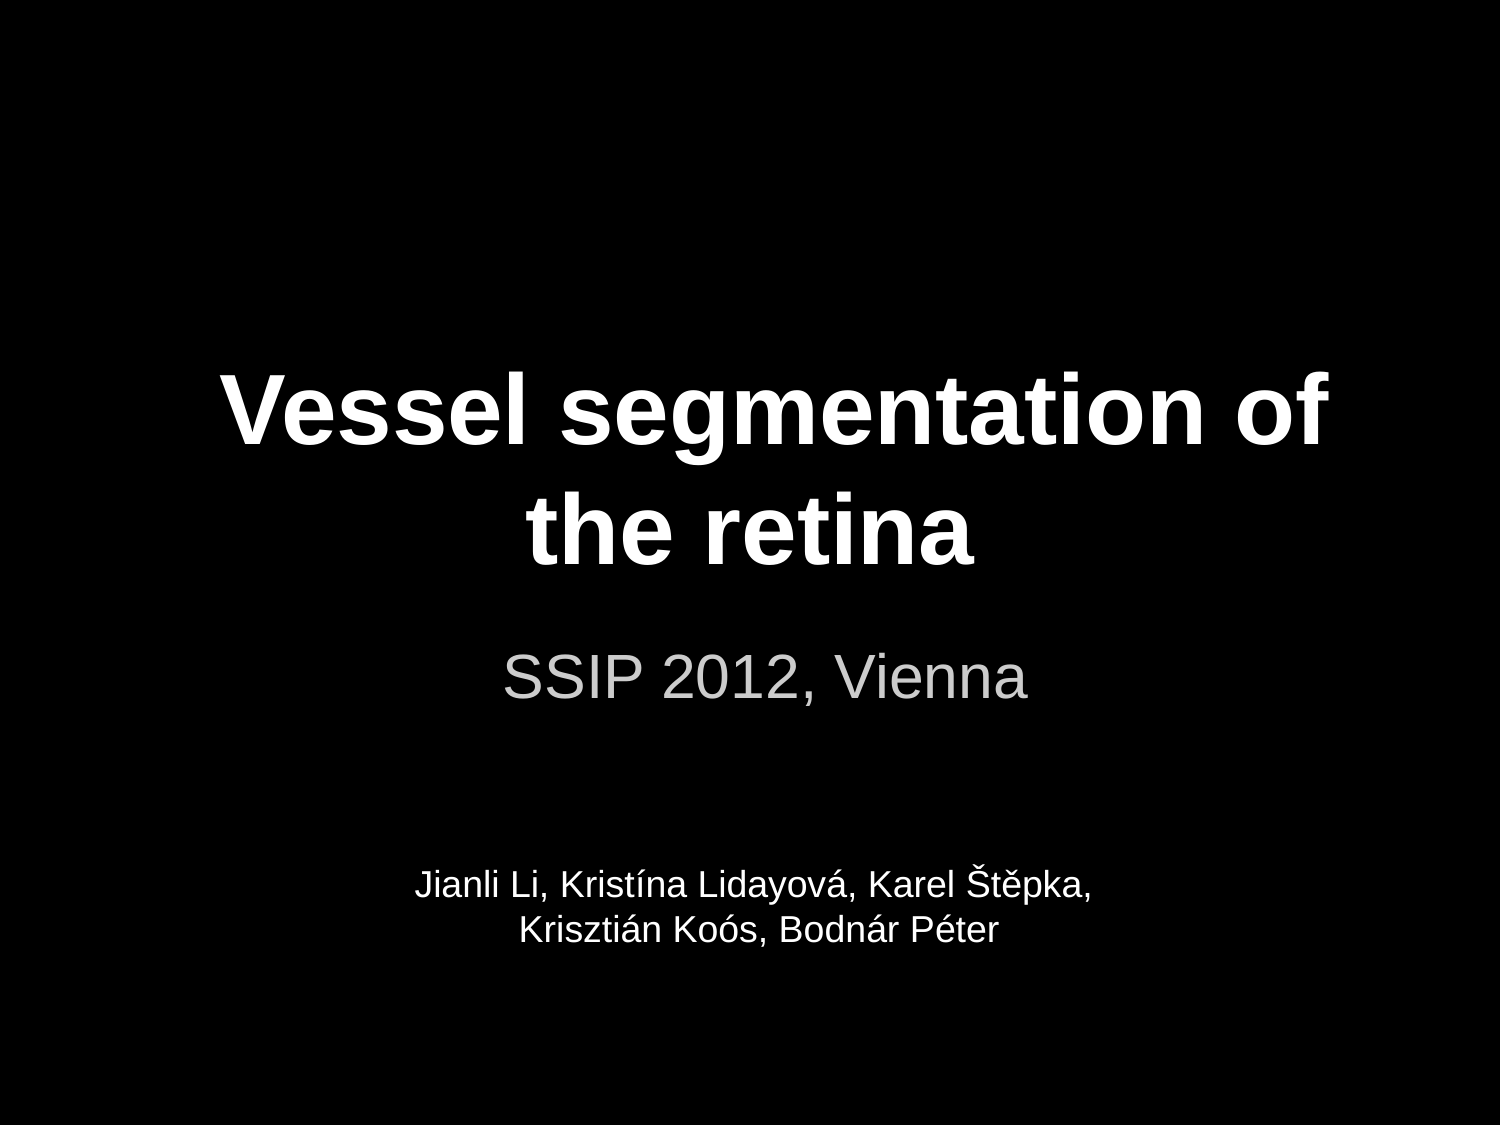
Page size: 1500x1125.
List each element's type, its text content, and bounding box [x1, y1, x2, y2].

title Vessel segmentation of the retina [112, 329, 1388, 600]
subtitle SSIP 2012, Vienna [112, 621, 1388, 1125]
text_box Jianli Li, Kristína Lidayová, Karel Štěpka, Krisztián Koós, Bodnár Péter [169, 844, 1349, 965]
